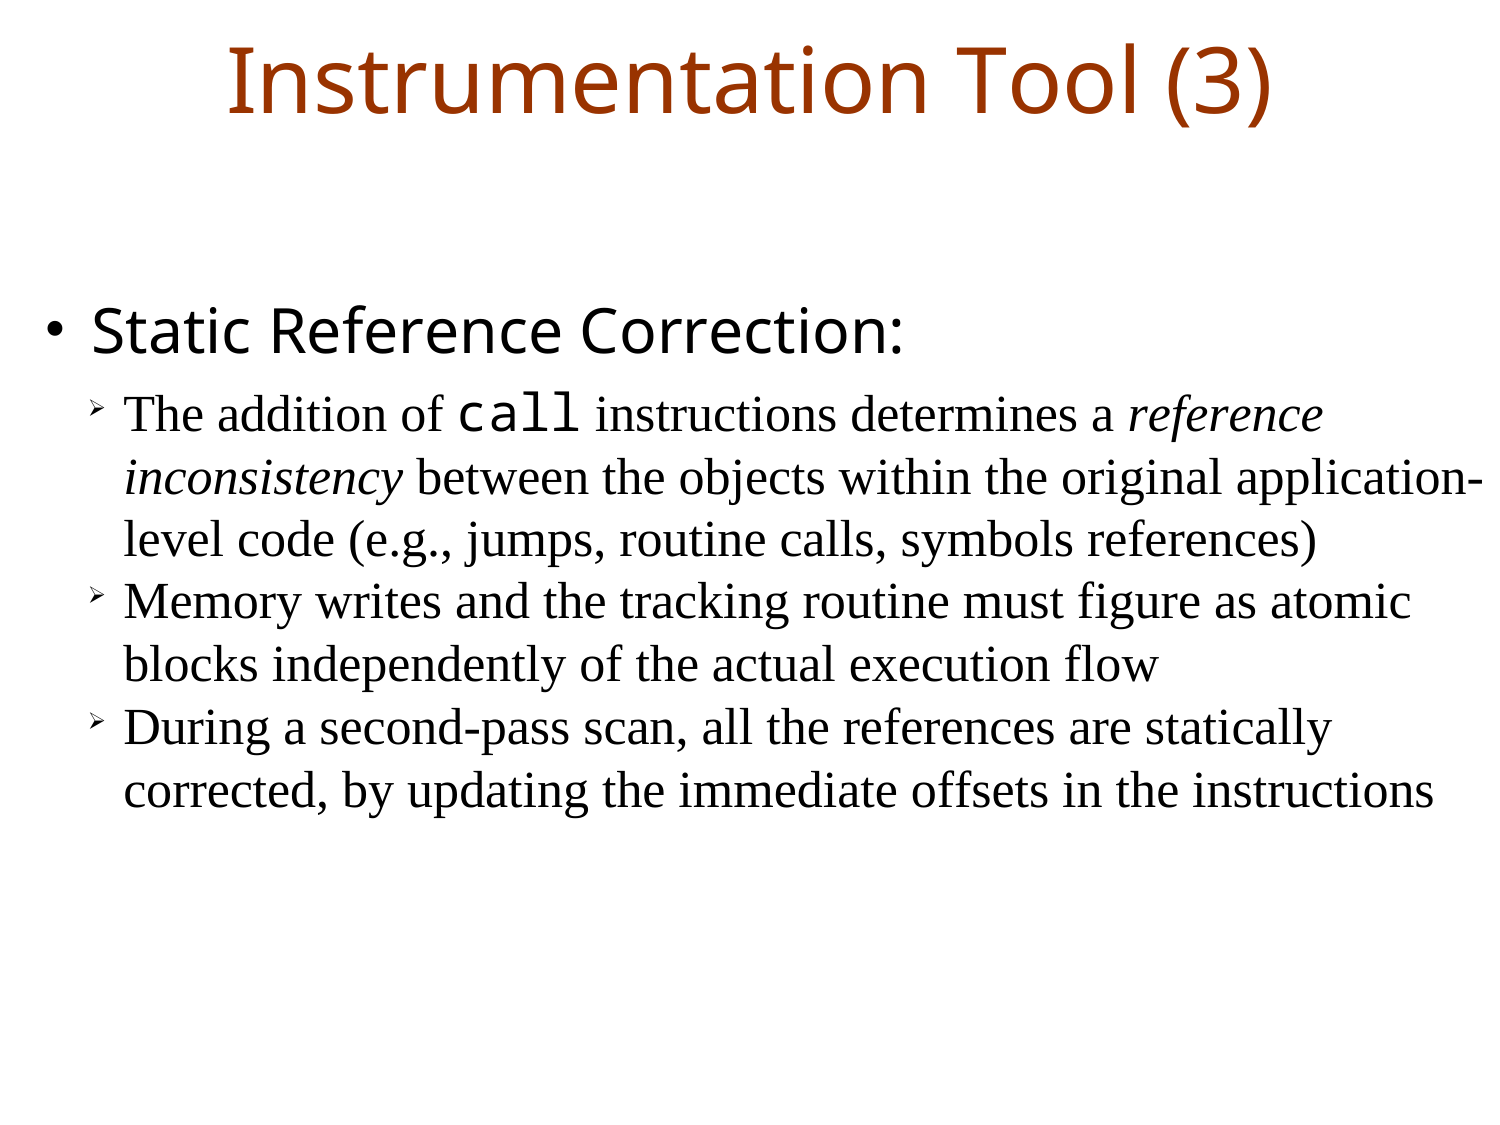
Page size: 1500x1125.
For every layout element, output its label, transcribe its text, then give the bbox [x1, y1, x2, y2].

text_box The addition of call instructions determines a reference inconsistency between the objects within the original application-level code (e.g., jumps, routine calls, symbols references) [0, 372, 1500, 559]
text_box Static Reference Correction: [29, 283, 1477, 396]
text_box During a second-pass scan, all the references are statically corrected, by updating the immediate offsets in the instructions [0, 685, 1500, 826]
title Instrumentation Tool (3) [112, 0, 1388, 172]
text_box Memory writes and the tracking routine must figure as atomic blocks independently of the actual execution flow [0, 559, 1500, 685]
